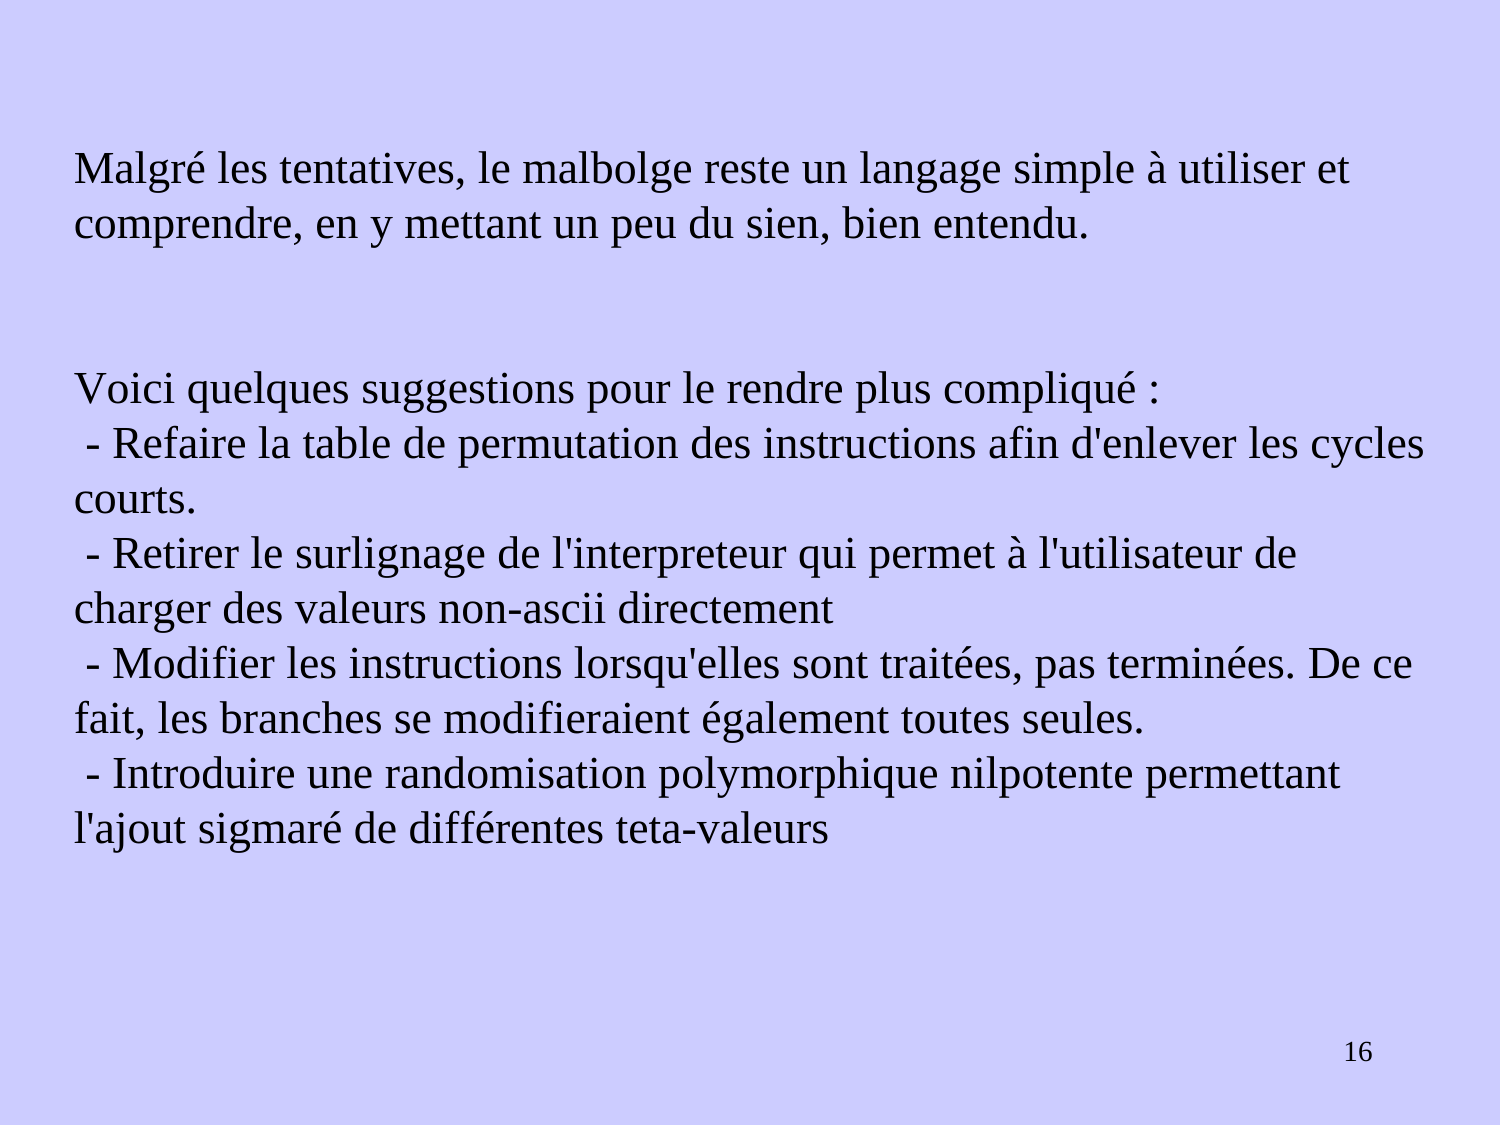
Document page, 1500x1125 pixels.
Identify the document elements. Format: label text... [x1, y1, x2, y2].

text_box <numéro> [1074, 1025, 1388, 1101]
text_box Malgré les tentatives, le malbolge reste un langage simple à utiliser et comprendre, en y mettant un peu du sien, bien entendu. Voici quelques suggestions pour le rendre plus compliqué : - Refaire la table de permutation des instructions afin d'enlever les cycles courts. - Retirer le surlignage de l'interpreteur qui permet à l'utilisateur de charger des valeurs non-ascii directement - Modifier les instructions lorsqu'elles sont traitées, pas terminées. De ce fait, les branches se modifieraient également toutes seules. - Introduire une randomisation polymorphique nilpotente permettant l'ajout sigmaré de différentes teta-valeurs [59, 130, 1447, 916]
